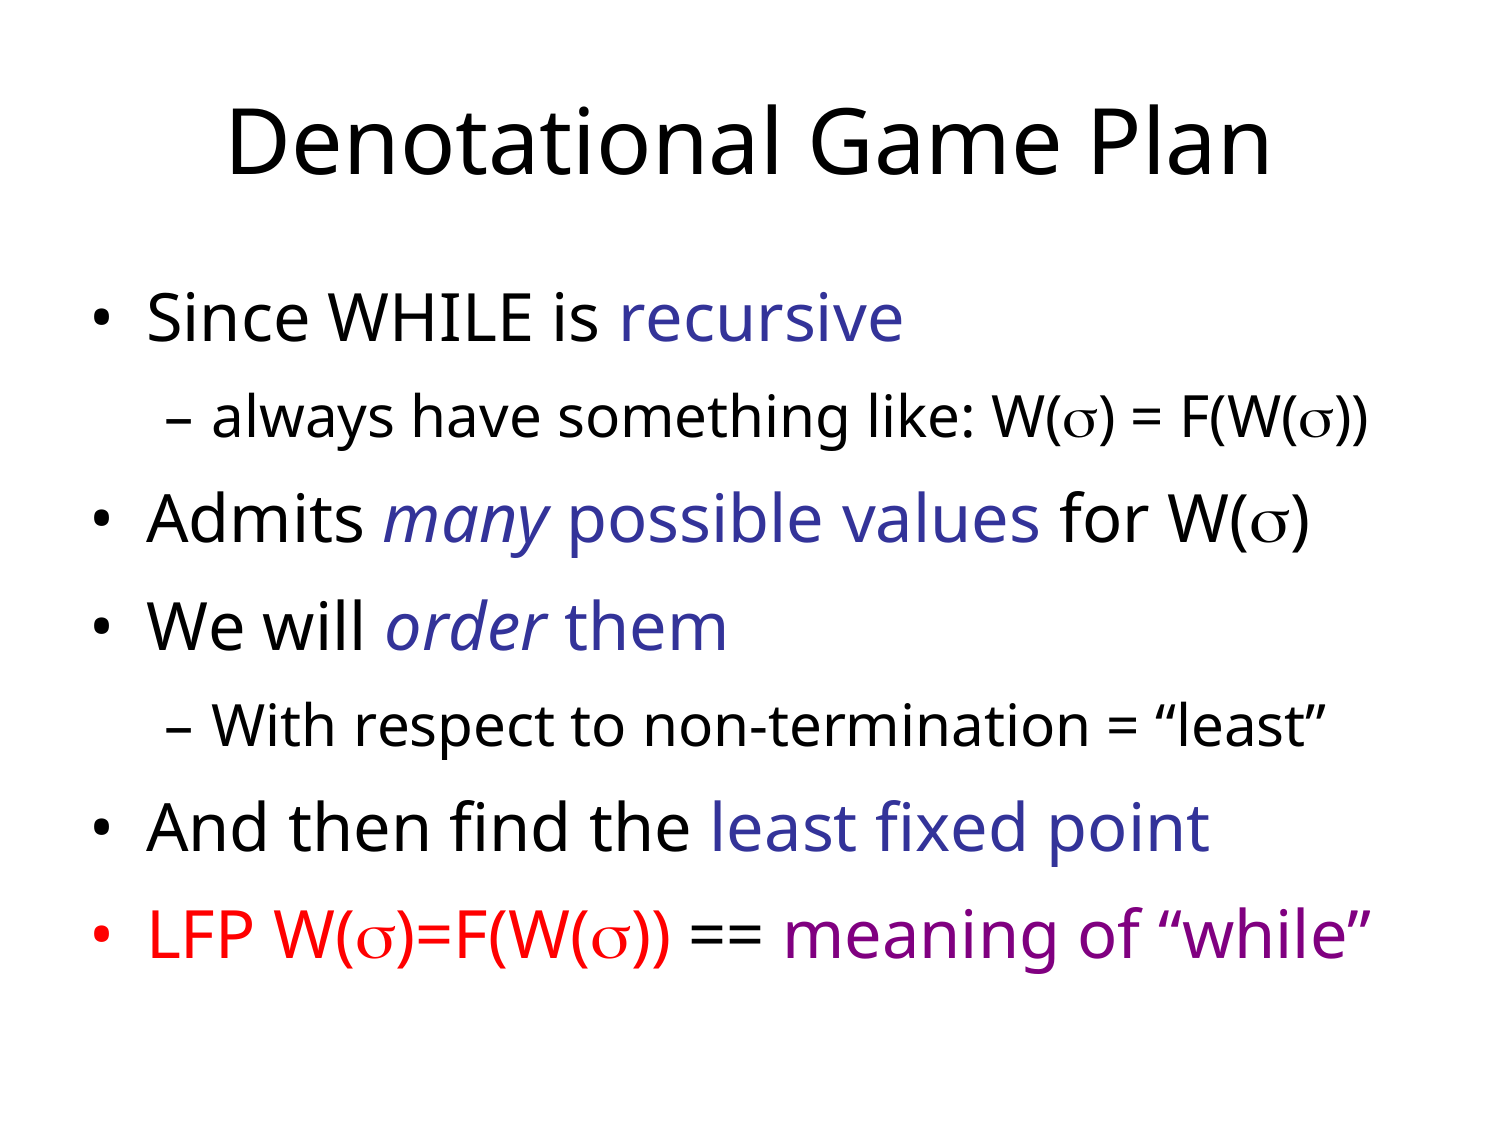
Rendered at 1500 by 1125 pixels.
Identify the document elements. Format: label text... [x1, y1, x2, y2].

title Denotational Game Plan [75, 45, 1426, 233]
list Since WHILE is recursive always have something like: W() = F(W()) Admits many possible values for W() We will order them With respect to non-termination = “least” And then find the least fixed point LFP W()=F(W()) == meaning of “while” [75, 262, 1426, 1006]
